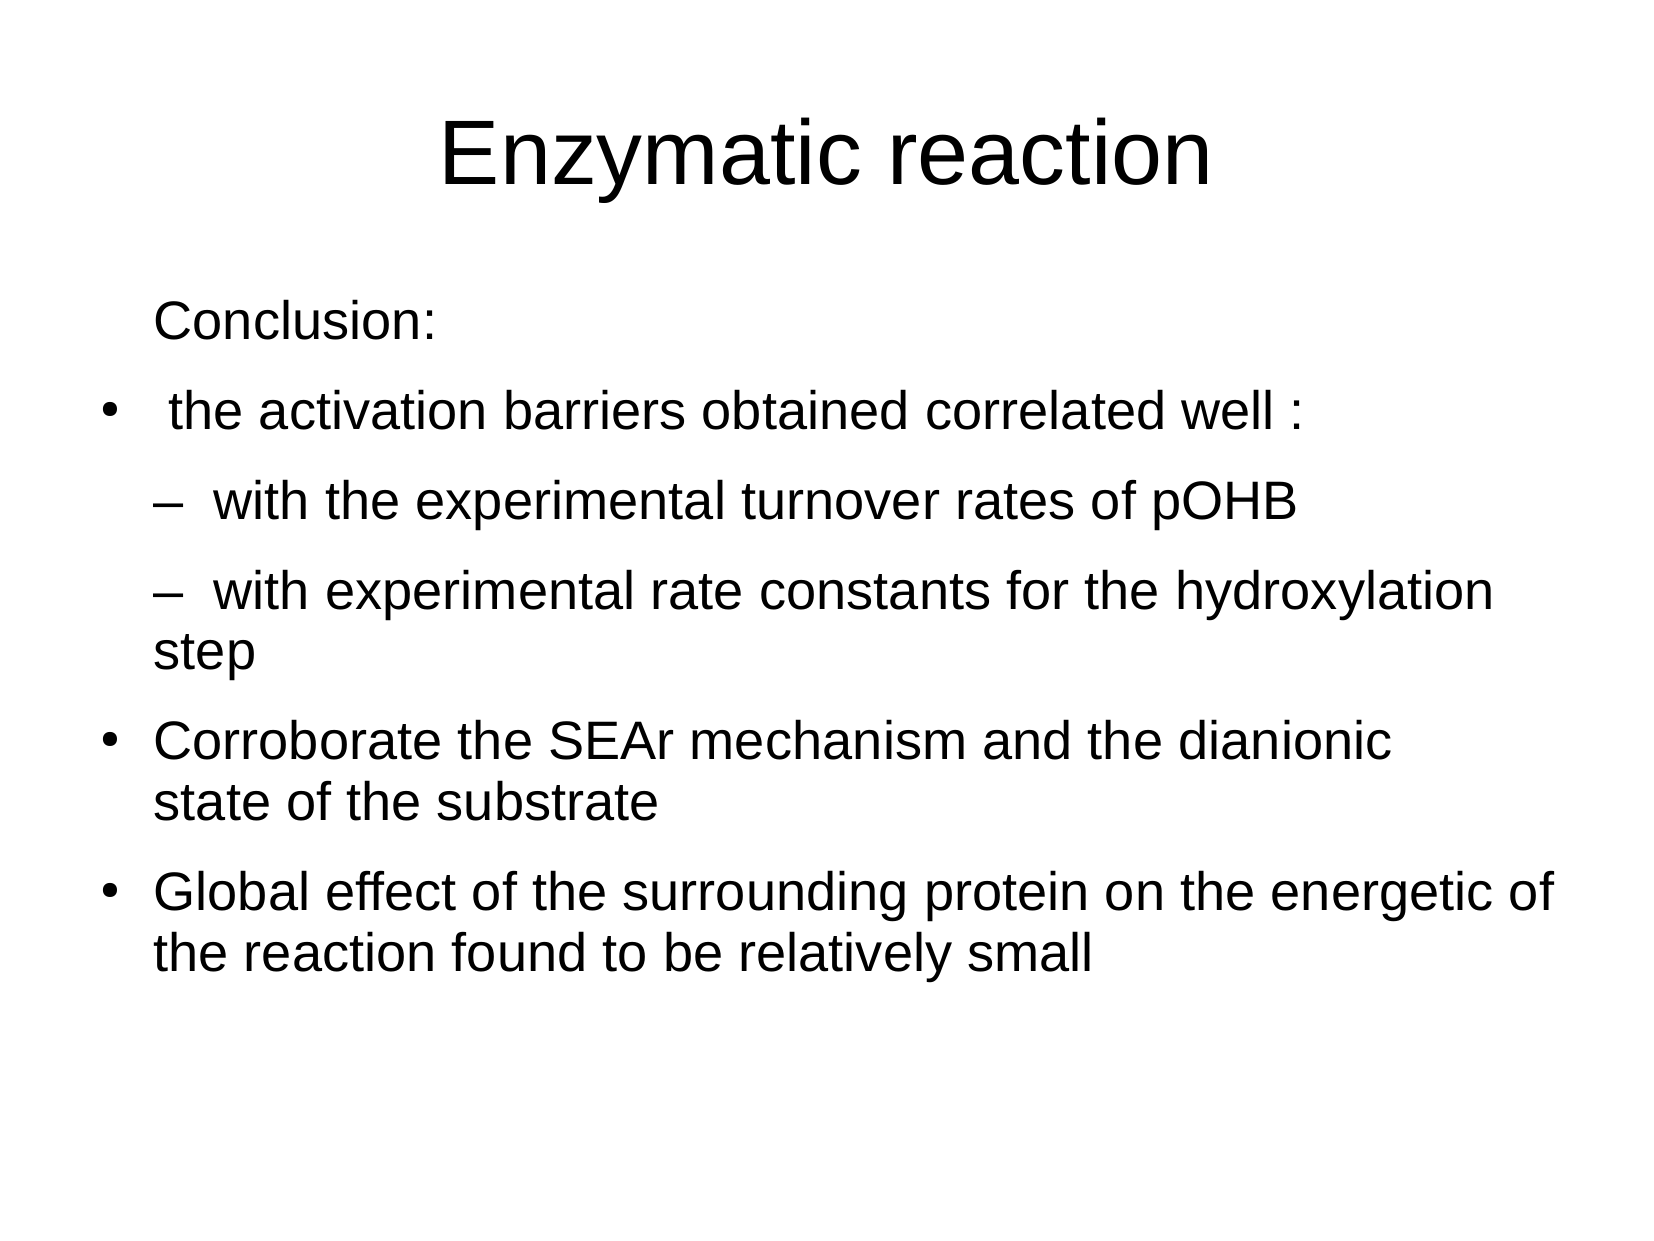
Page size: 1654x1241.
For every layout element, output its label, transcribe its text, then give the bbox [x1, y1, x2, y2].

title Enzymatic reaction [82, 49, 1571, 257]
list Conclusion: the activation barriers obtained correlated well : – with the experimental turnover rates of pOHB – with experimental rate constants for the hydroxylation step Corroborate the SEAr mechanism and the dianionic state of the substrate Global effect of the surrounding protein on the energetic of the reaction found to be relatively small [82, 290, 1571, 1010]
